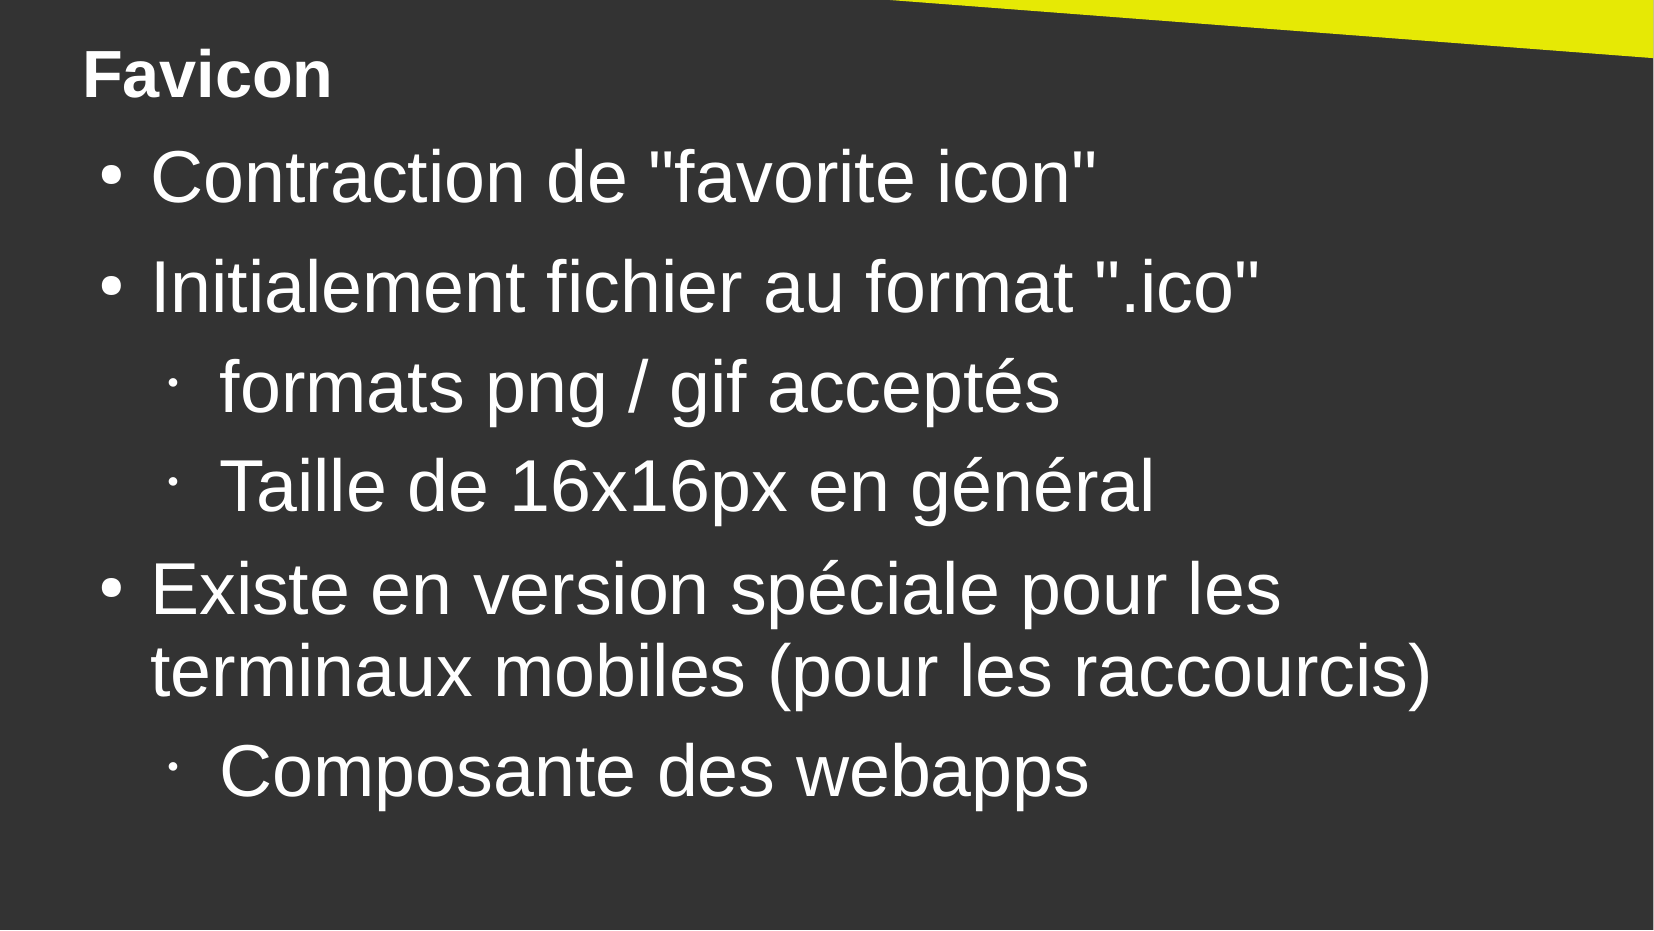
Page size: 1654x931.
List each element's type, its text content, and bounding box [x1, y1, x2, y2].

text_box [889, 0, 1654, 59]
list Contraction de "favorite icon" Initialement fichier au format ".ico" formats png / gif acceptés Taille de 16x16px en général Existe en version spéciale pour les terminaux mobiles (pour les raccourcis) Composante des webapps [80, 135, 1620, 815]
title Favicon [82, 37, 1571, 114]
